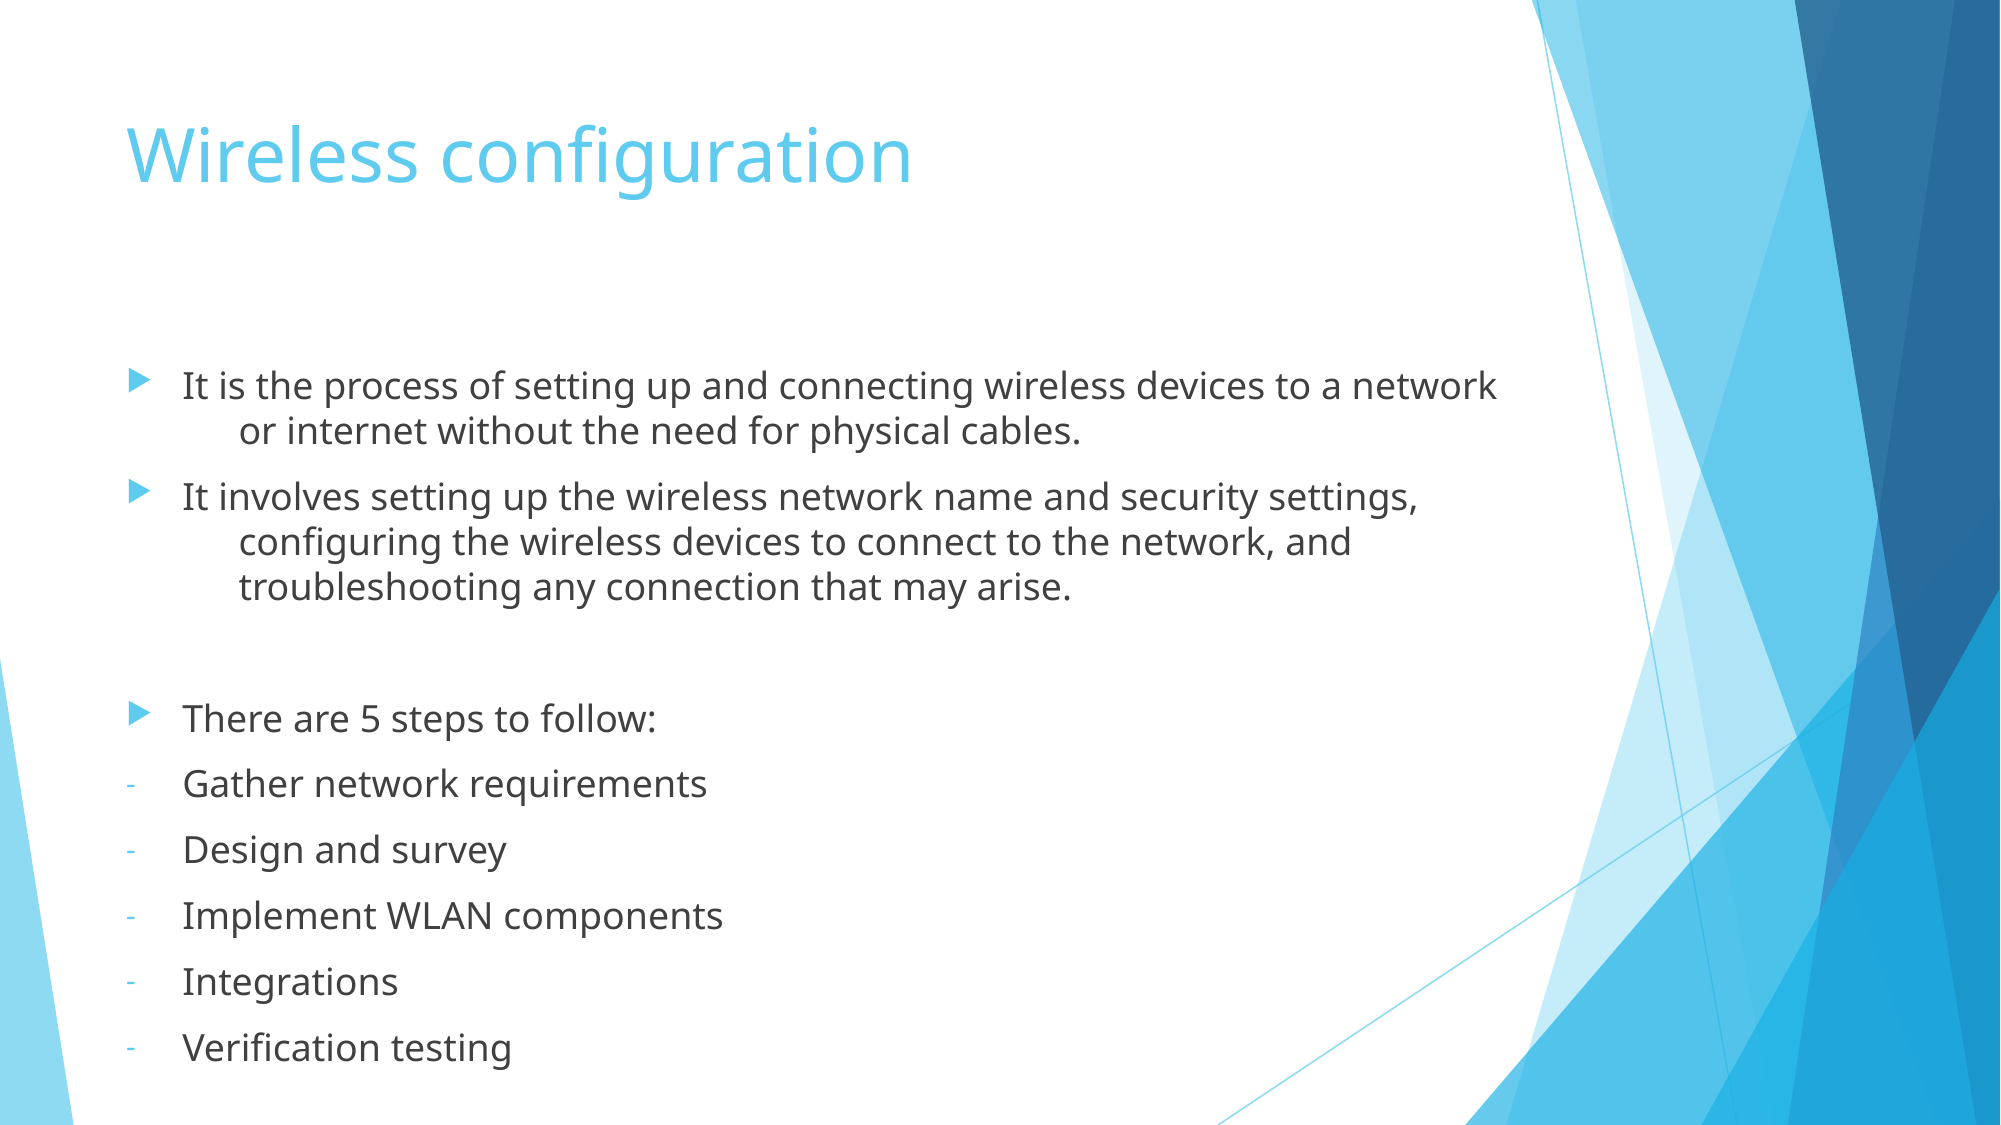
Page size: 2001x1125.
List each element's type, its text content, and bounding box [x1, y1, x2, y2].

list It is the process of setting up and connecting wireless devices to a network or internet without the need for physical cables. It involves setting up the wireless network name and security settings, configuring the wireless devices to connect to the network, and troubleshooting any connection that may arise. There are 5 steps to follow: Gather network requirements Design and survey Implement WLAN components Integrations Verification testing [111, 354, 1522, 1094]
title Wireless configuration [111, 99, 1522, 317]
